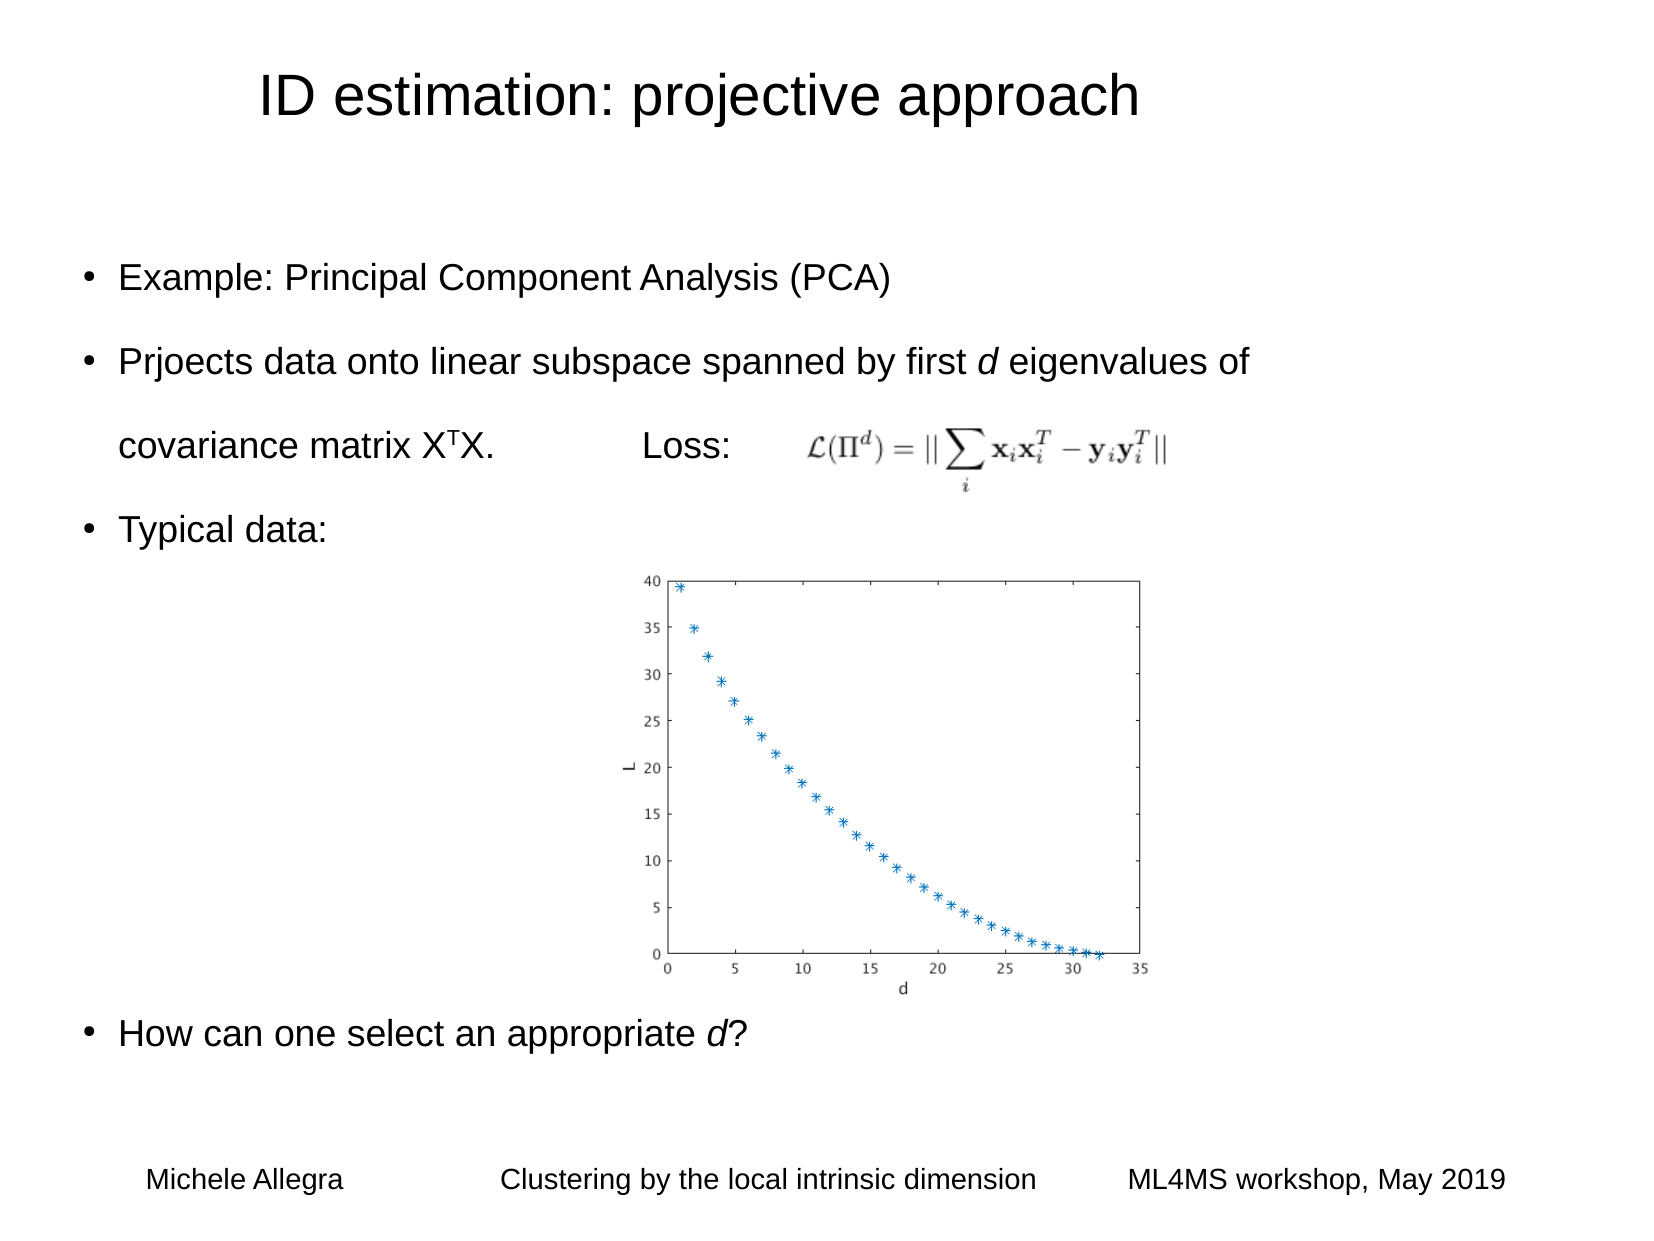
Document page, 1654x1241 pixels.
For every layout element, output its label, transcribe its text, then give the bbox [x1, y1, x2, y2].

subtitle Example: Principal Component Analysis (PCA) Prjoects data onto linear subspace spanned by first d eigenvalues of covariance matrix XTX. Loss: Typical data: How can one select an appropriate d? [82, 192, 1571, 1105]
title Michele Allegra Clustering by the local intrinsic dimension ML4MS workshop, May 2019 [82, 1141, 1571, 1217]
title ID estimation: projective approach [82, 44, 1335, 147]
picture [588, 547, 1198, 1004]
picture [783, 416, 1197, 508]
